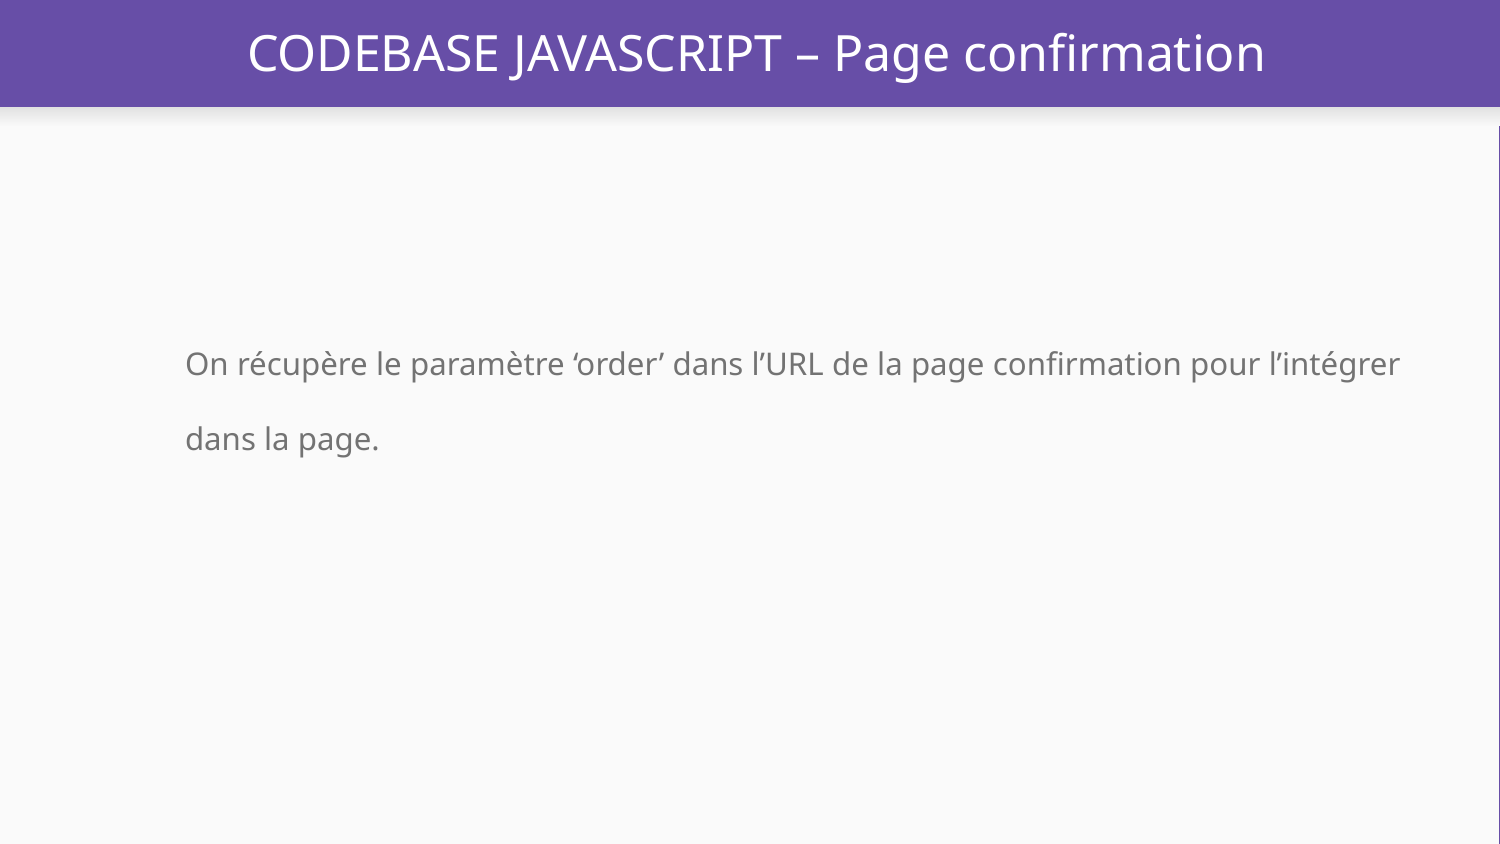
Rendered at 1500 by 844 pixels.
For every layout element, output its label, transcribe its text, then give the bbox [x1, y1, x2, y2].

title CODEBASE JAVASCRIPT – Page confirmation [7, 0, 1500, 103]
text_box On récupère le paramètre ‘order’ dans l’URL de la page confirmation pour l’intégrer dans la page. [95, 292, 1463, 472]
